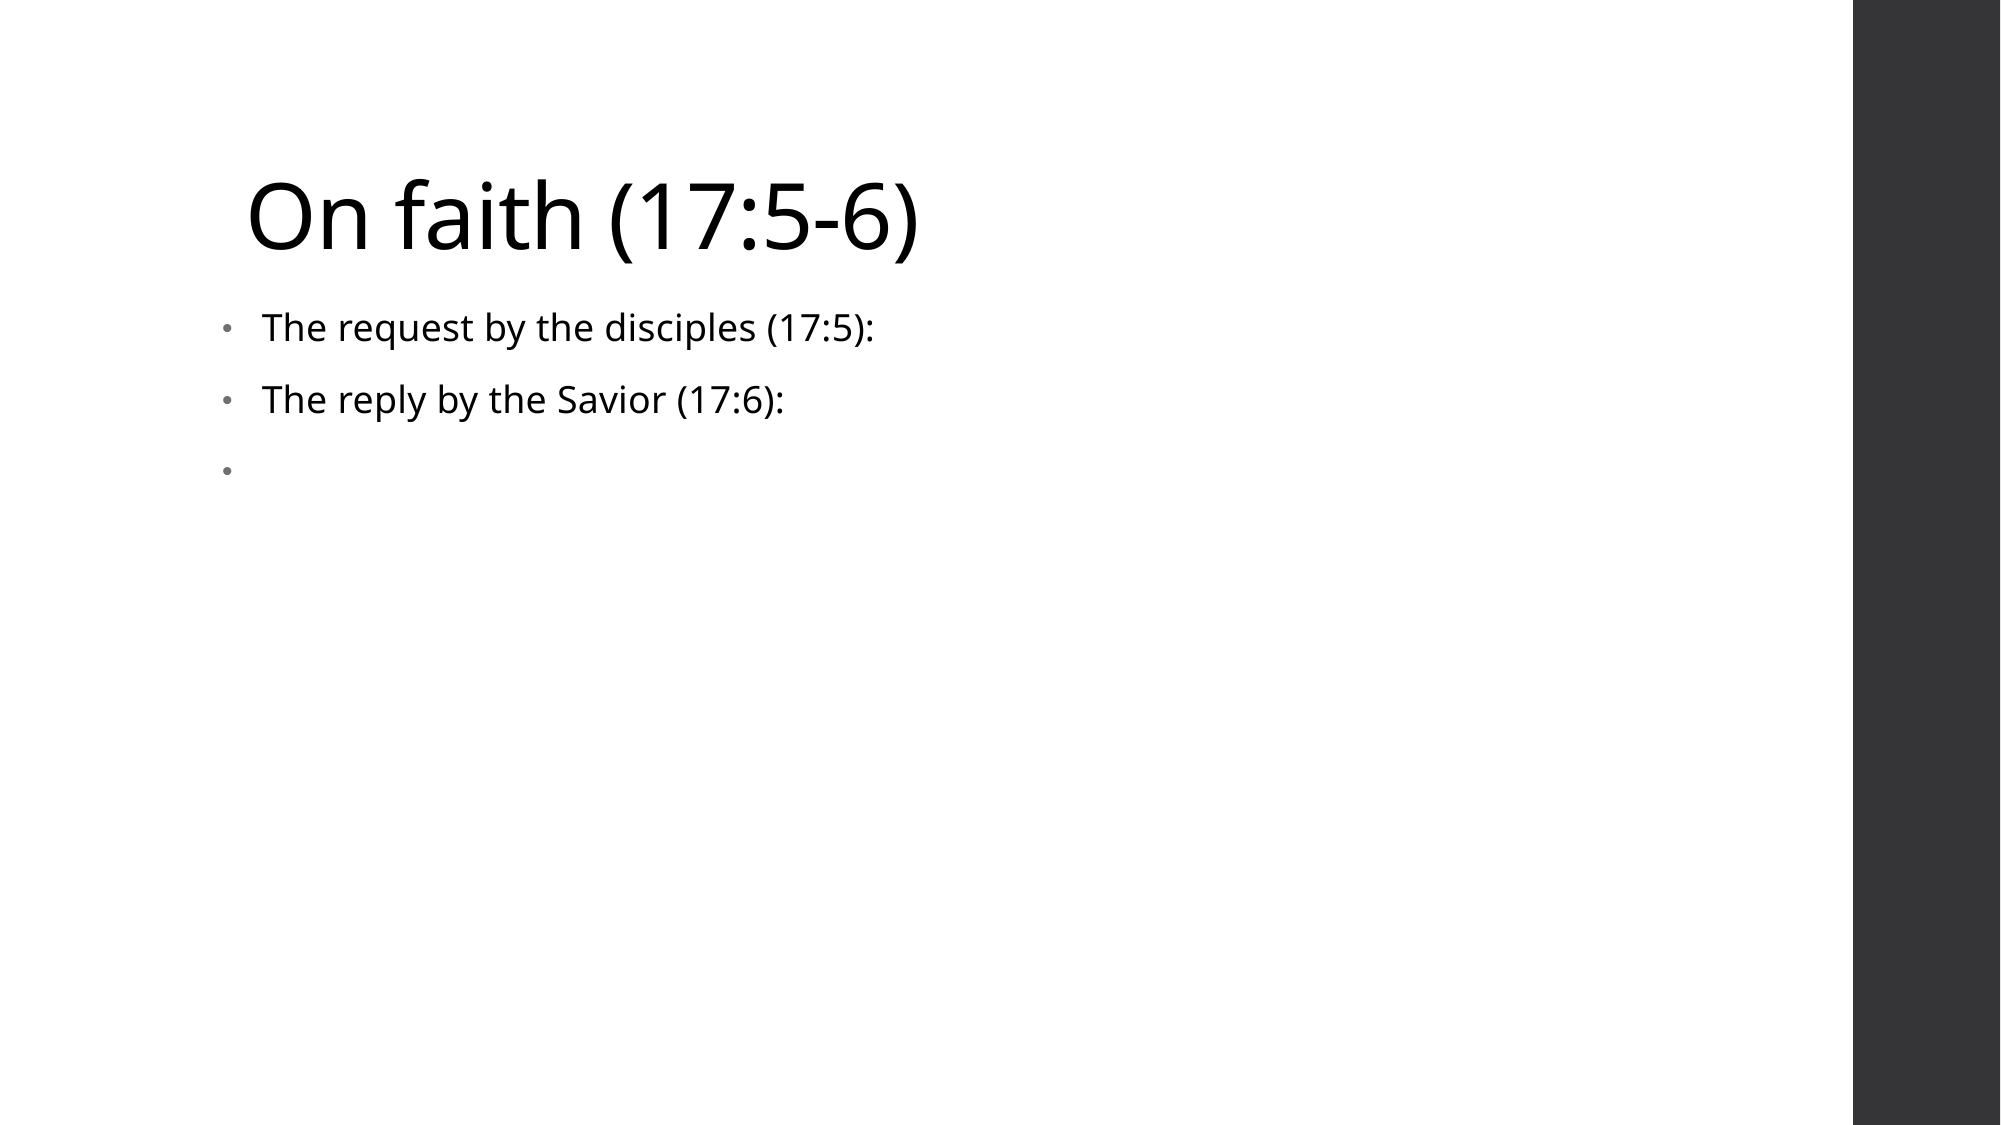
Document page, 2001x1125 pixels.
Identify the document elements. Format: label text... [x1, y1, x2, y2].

title On faith (17:5-6) [206, 60, 1797, 278]
list The request by the disciples (17:5): The reply by the Savior (17:6): [206, 299, 1617, 1014]
